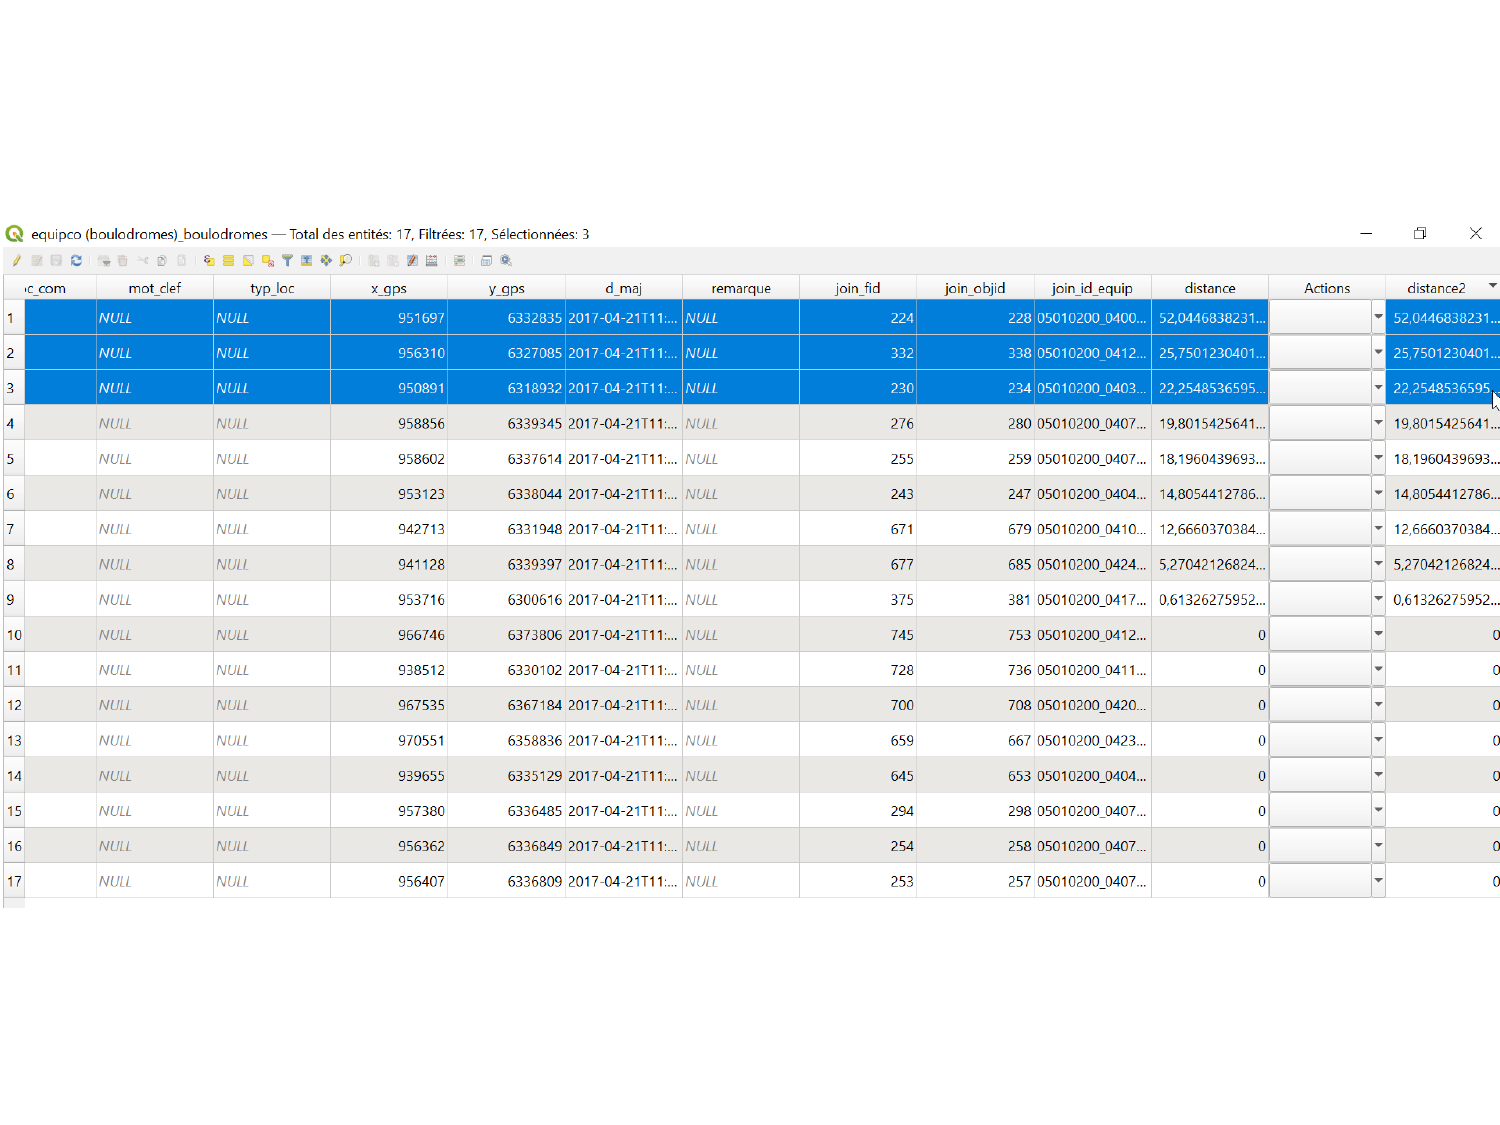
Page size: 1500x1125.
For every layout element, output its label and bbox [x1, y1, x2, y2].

picture [3, 220, 1500, 908]
